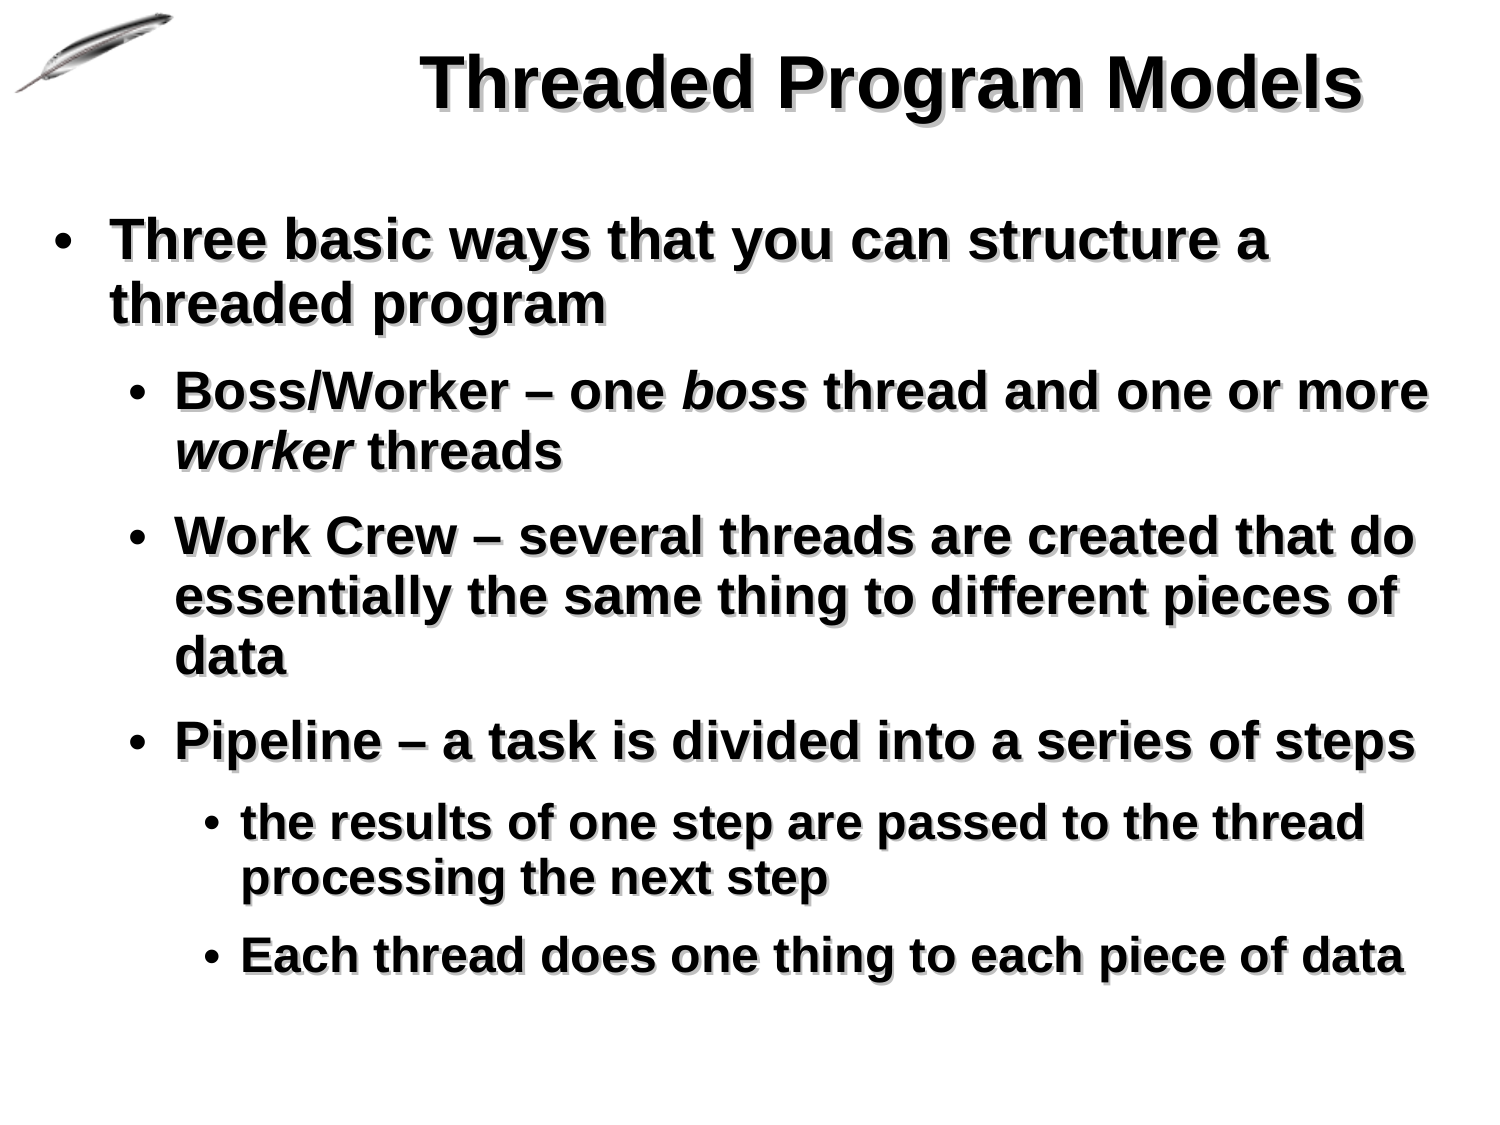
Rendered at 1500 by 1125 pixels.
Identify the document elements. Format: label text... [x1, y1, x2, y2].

title Threaded Program Models [419, 0, 1459, 176]
list Three basic ways that you can structure a threaded program Boss/Worker – one boss thread and one or more worker threads Work Crew – several threads are created that do essentially the same thing to different pieces of data Pipeline – a task is divided into a series of steps the results of one step are passed to the thread processing the next step Each thread does one thing to each piece of data [53, 207, 1447, 1084]
picture [11, 11, 179, 95]
